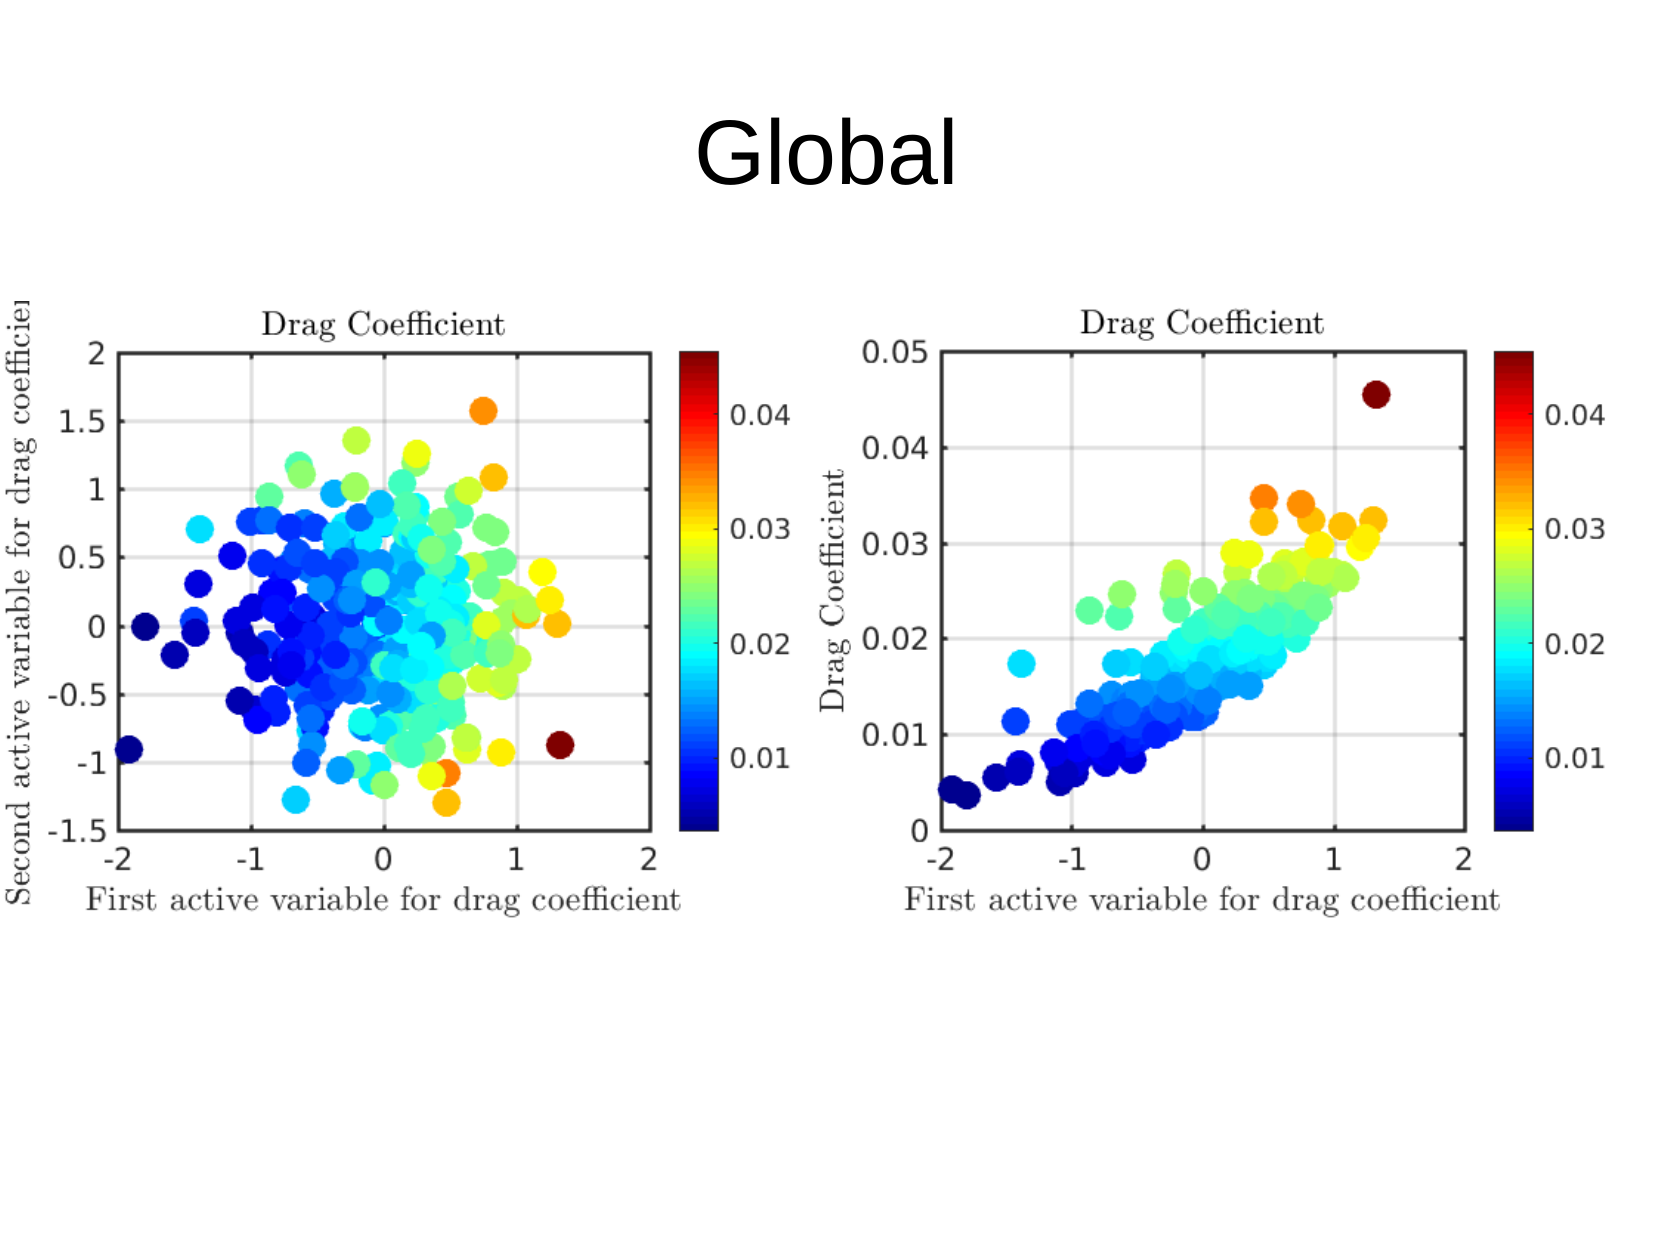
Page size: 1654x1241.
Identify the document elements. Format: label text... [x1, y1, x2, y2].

title Global [82, 49, 1571, 257]
picture [0, 301, 1642, 922]
